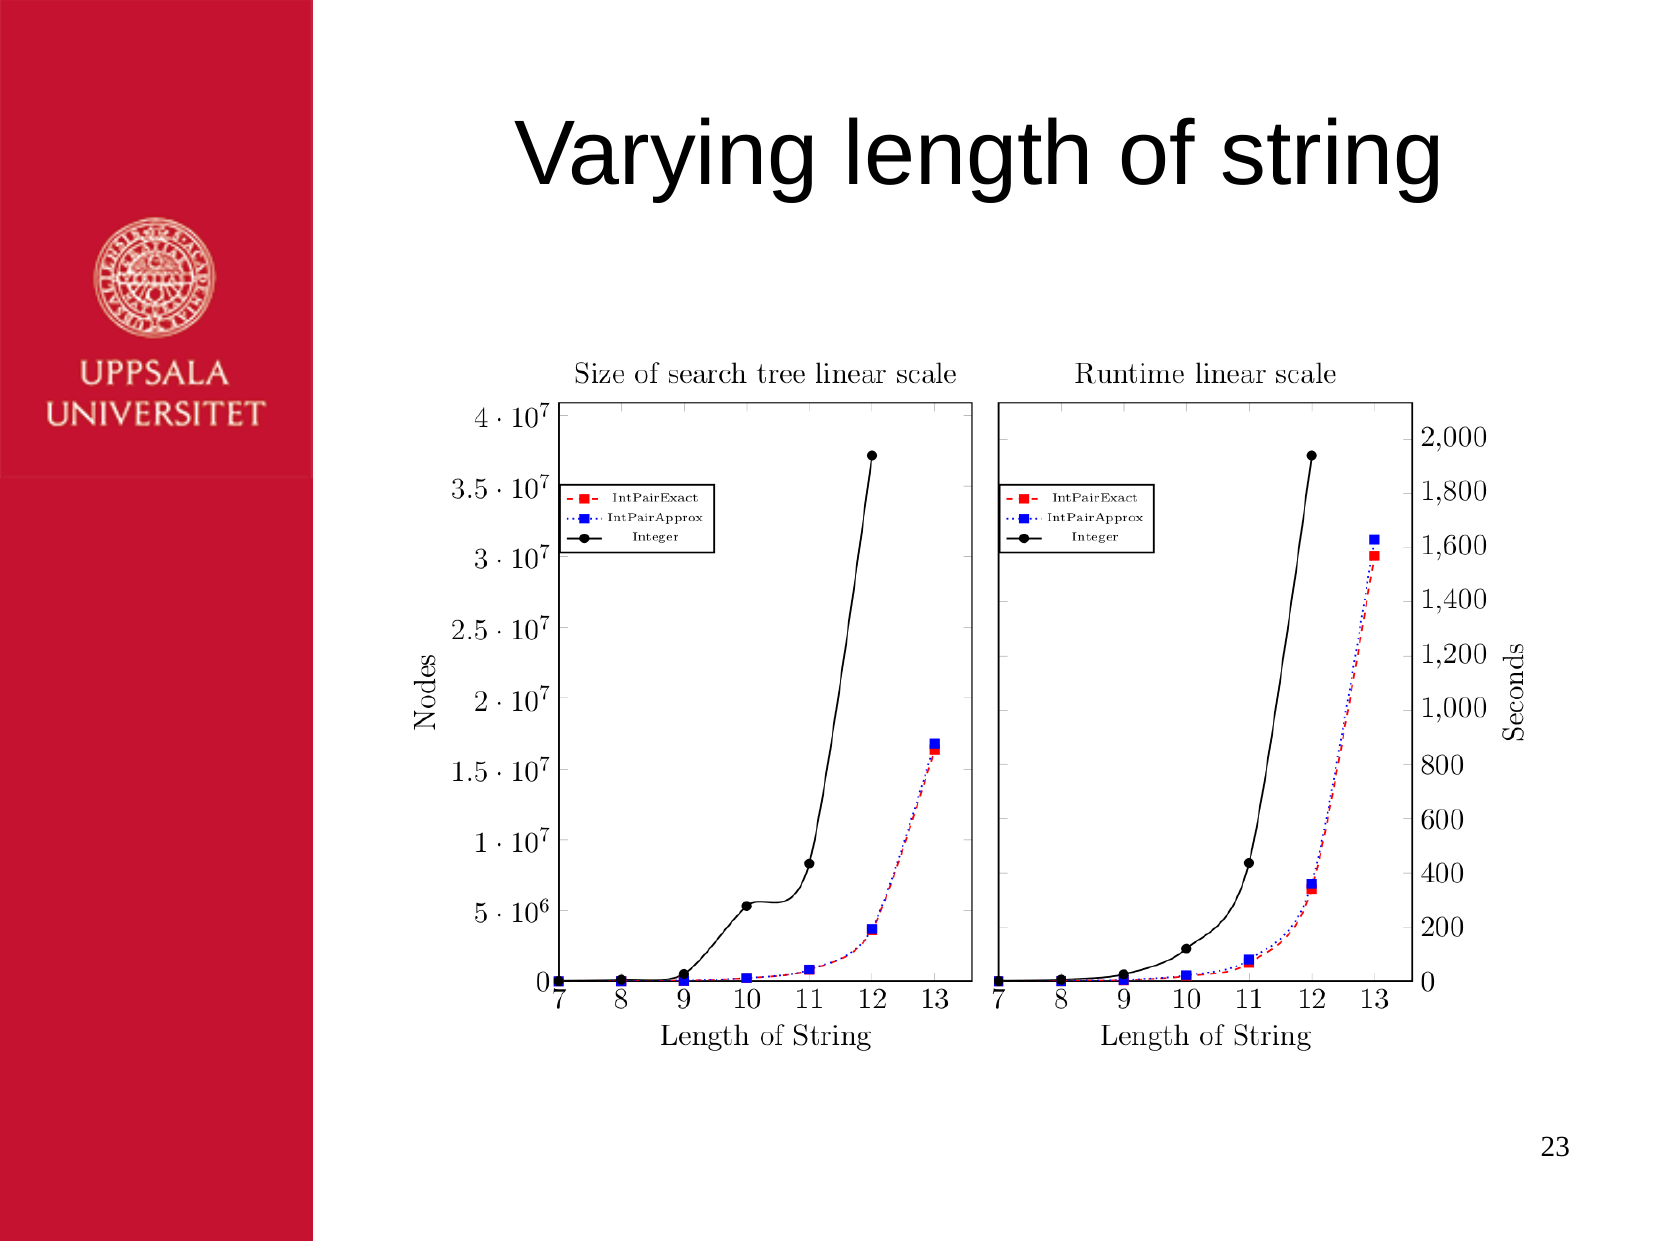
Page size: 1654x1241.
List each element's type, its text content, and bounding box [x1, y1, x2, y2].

picture [0, 0, 235, 800]
title Varying length of string [390, 49, 1571, 257]
picture [383, 344, 1576, 1065]
